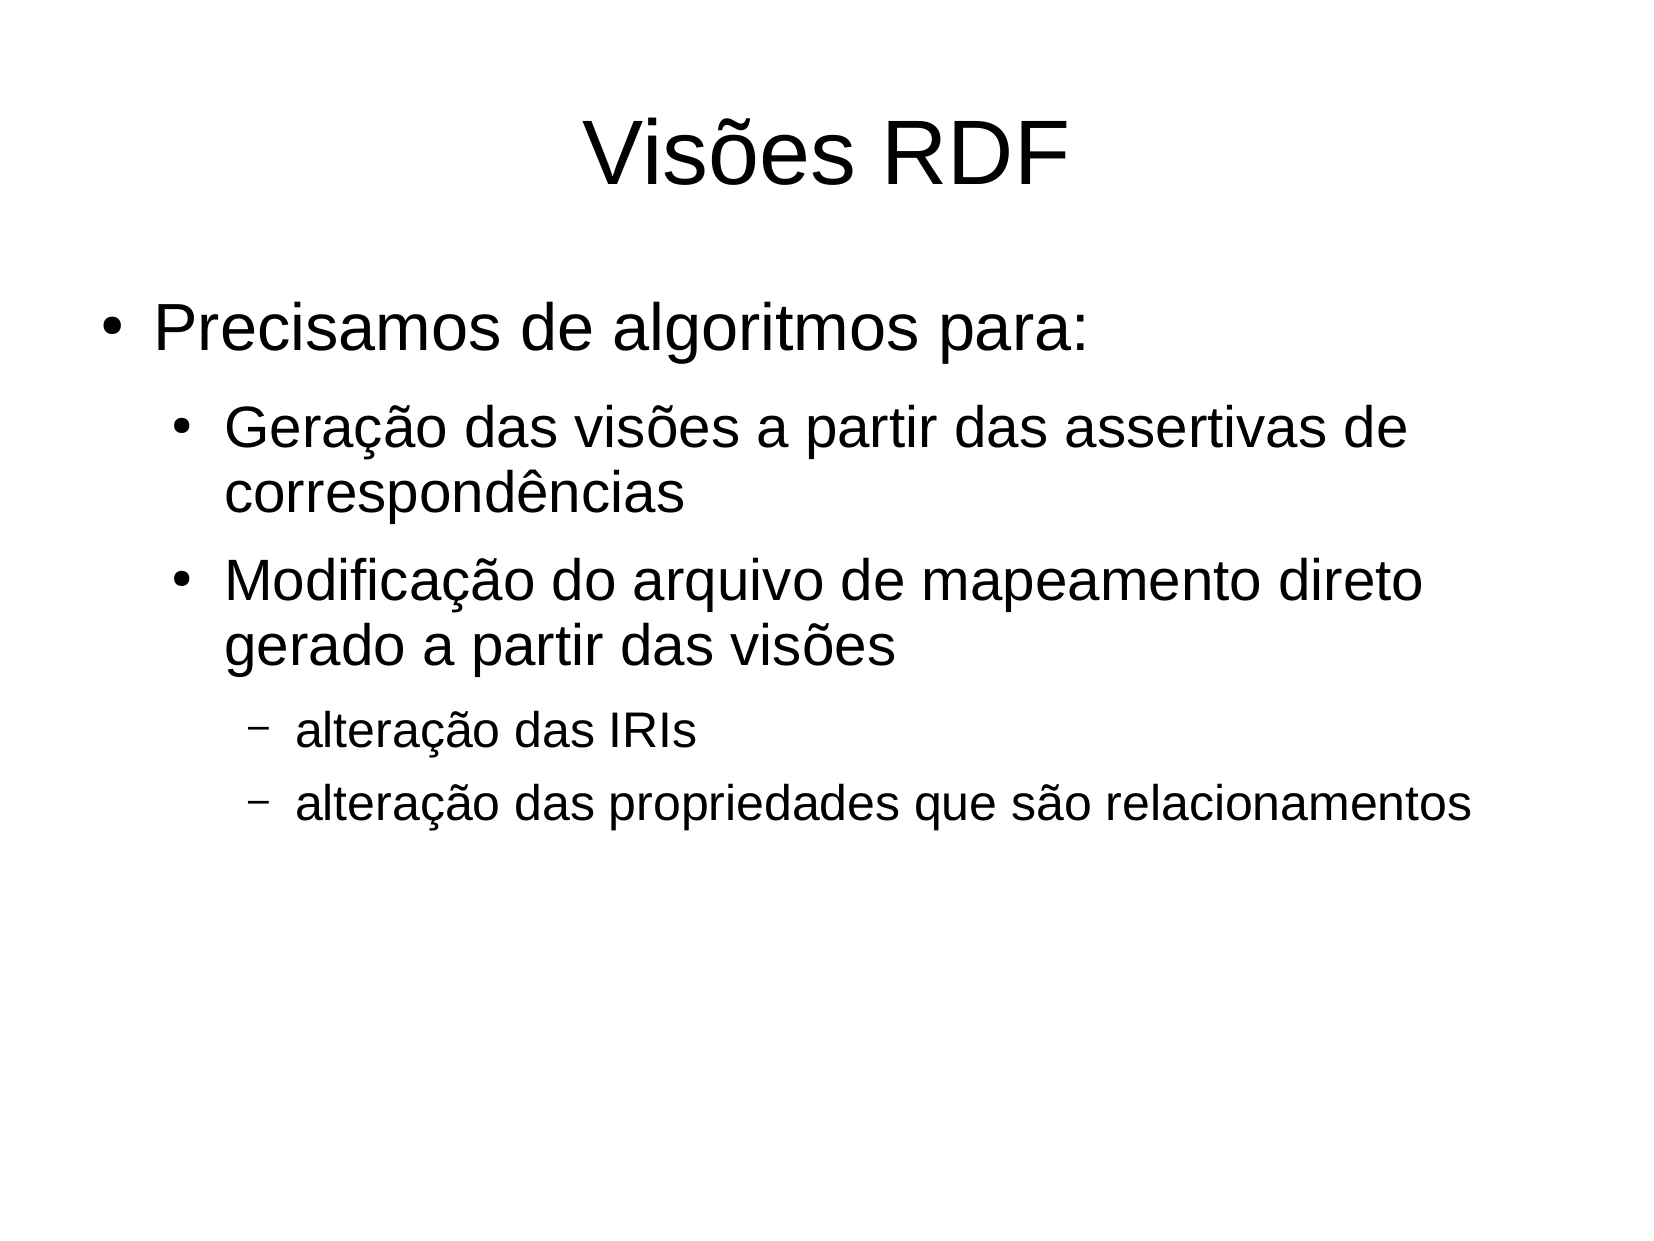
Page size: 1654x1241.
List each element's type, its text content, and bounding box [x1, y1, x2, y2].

title Visões RDF [82, 49, 1571, 257]
list Precisamos de algoritmos para: Geração das visões a partir das assertivas de correspondências Modificação do arquivo de mapeamento direto gerado a partir das visões alteração das IRIs alteração das propriedades que são relacionamentos [82, 290, 1571, 1109]
